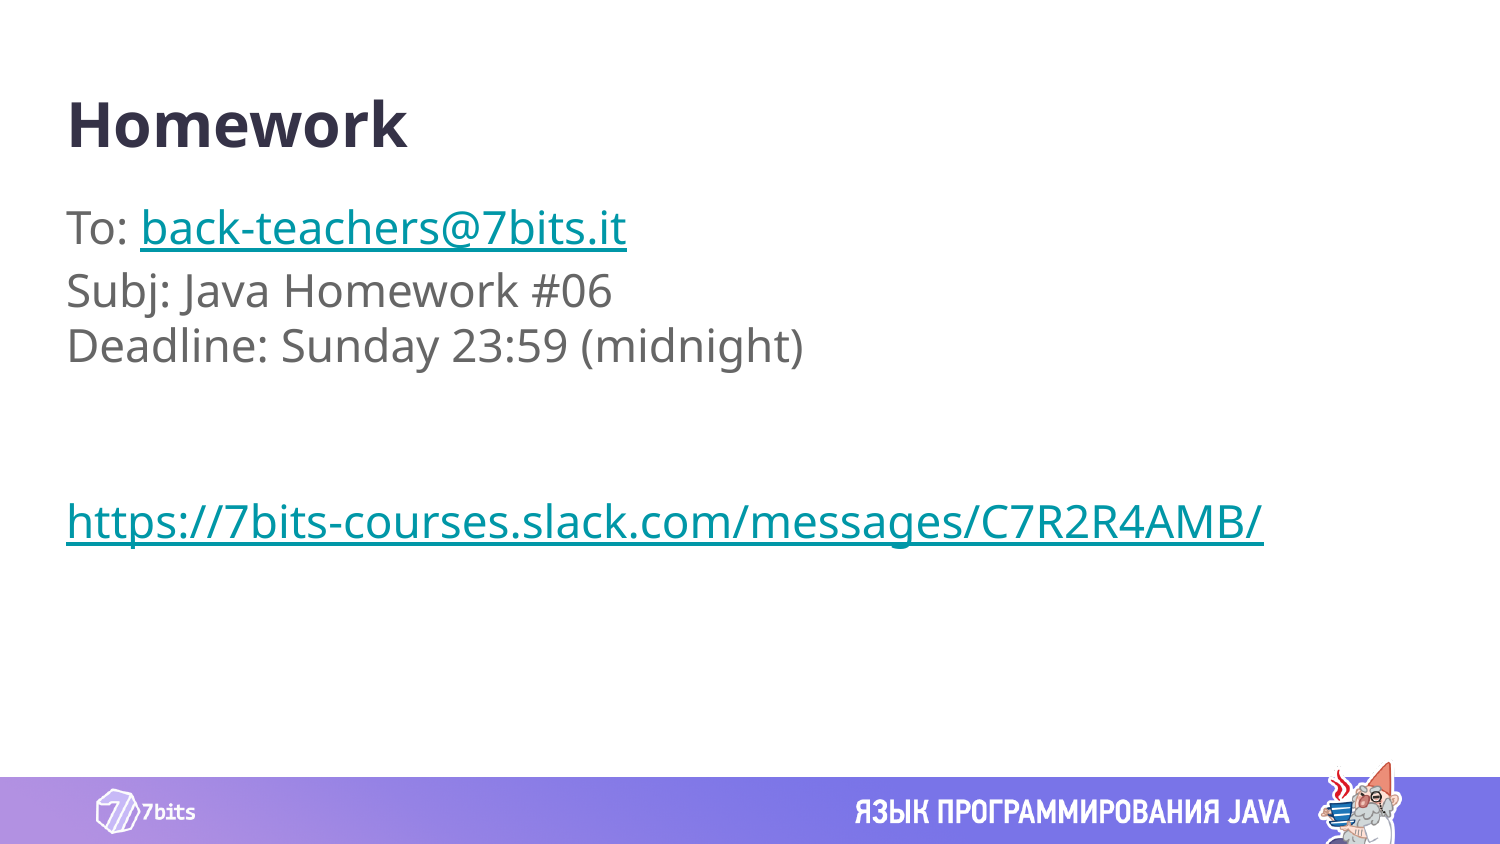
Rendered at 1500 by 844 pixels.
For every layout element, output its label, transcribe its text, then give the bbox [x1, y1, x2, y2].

title Homework [51, 69, 1449, 164]
list To: back-teachers@7bits.it Subj: Java Homework #06 Deadline: Sunday 23:59 (midnight) https://7bits-courses.slack.com/messages/C7R2R4AMB/ [51, 184, 1449, 745]
picture [0, 717, 1500, 844]
